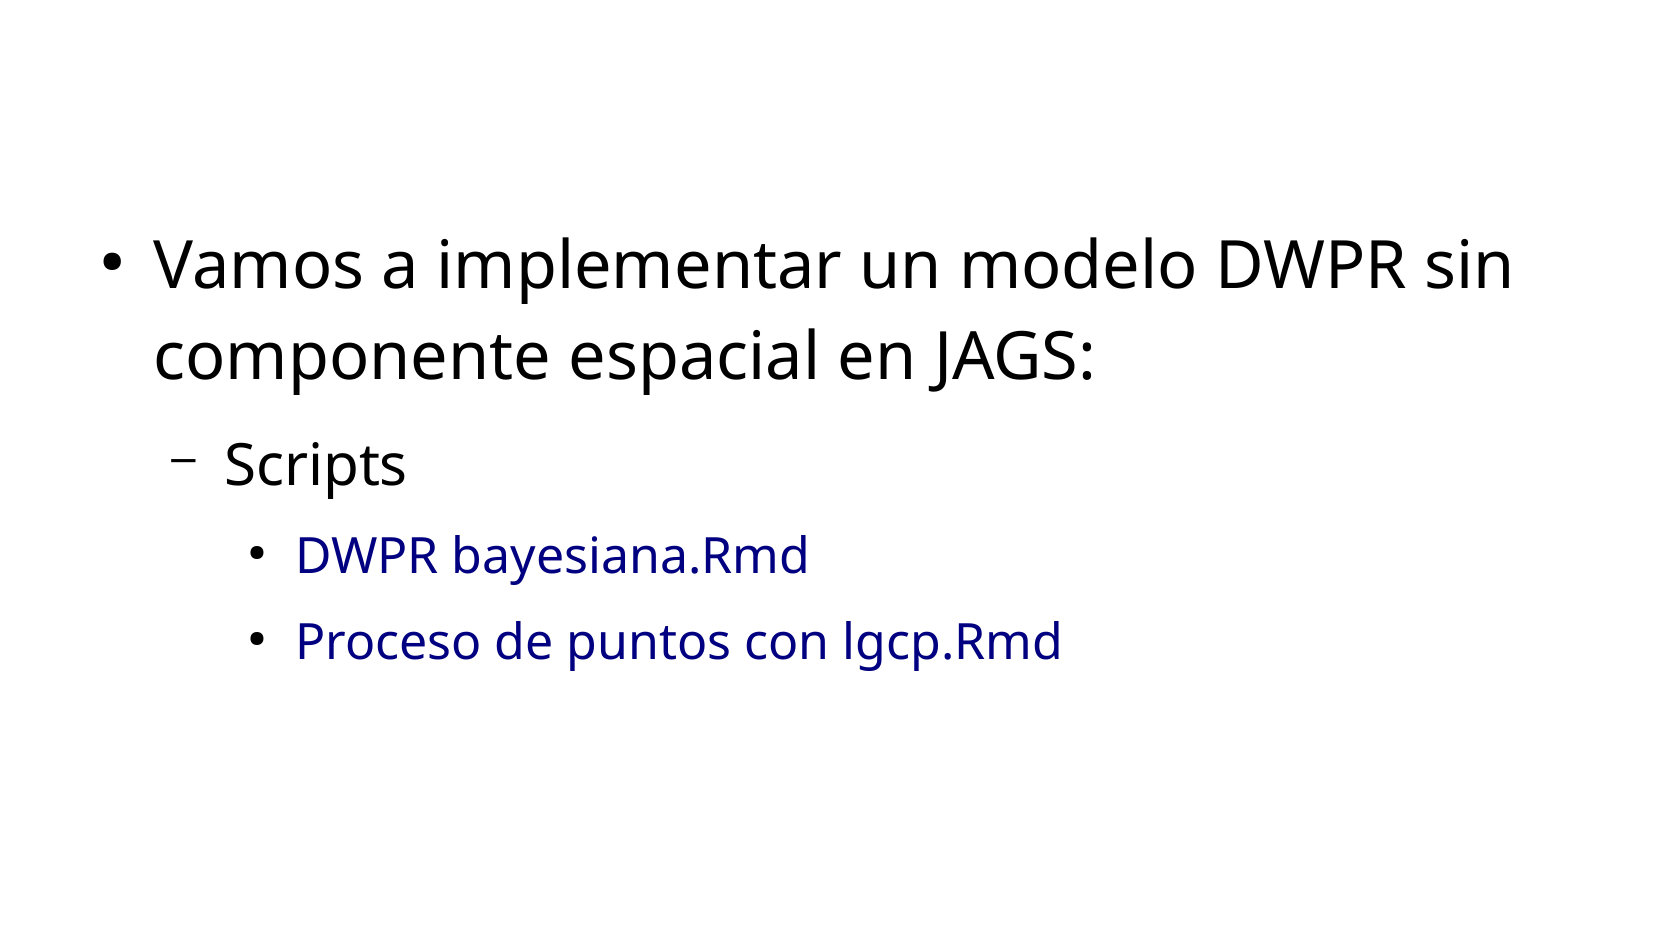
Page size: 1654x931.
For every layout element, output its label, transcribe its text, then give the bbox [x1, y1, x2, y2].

list Vamos a implementar un modelo DWPR sin componente espacial en JAGS: Scripts DWPR bayesiana.Rmd Proceso de puntos con lgcp.Rmd [82, 217, 1571, 758]
